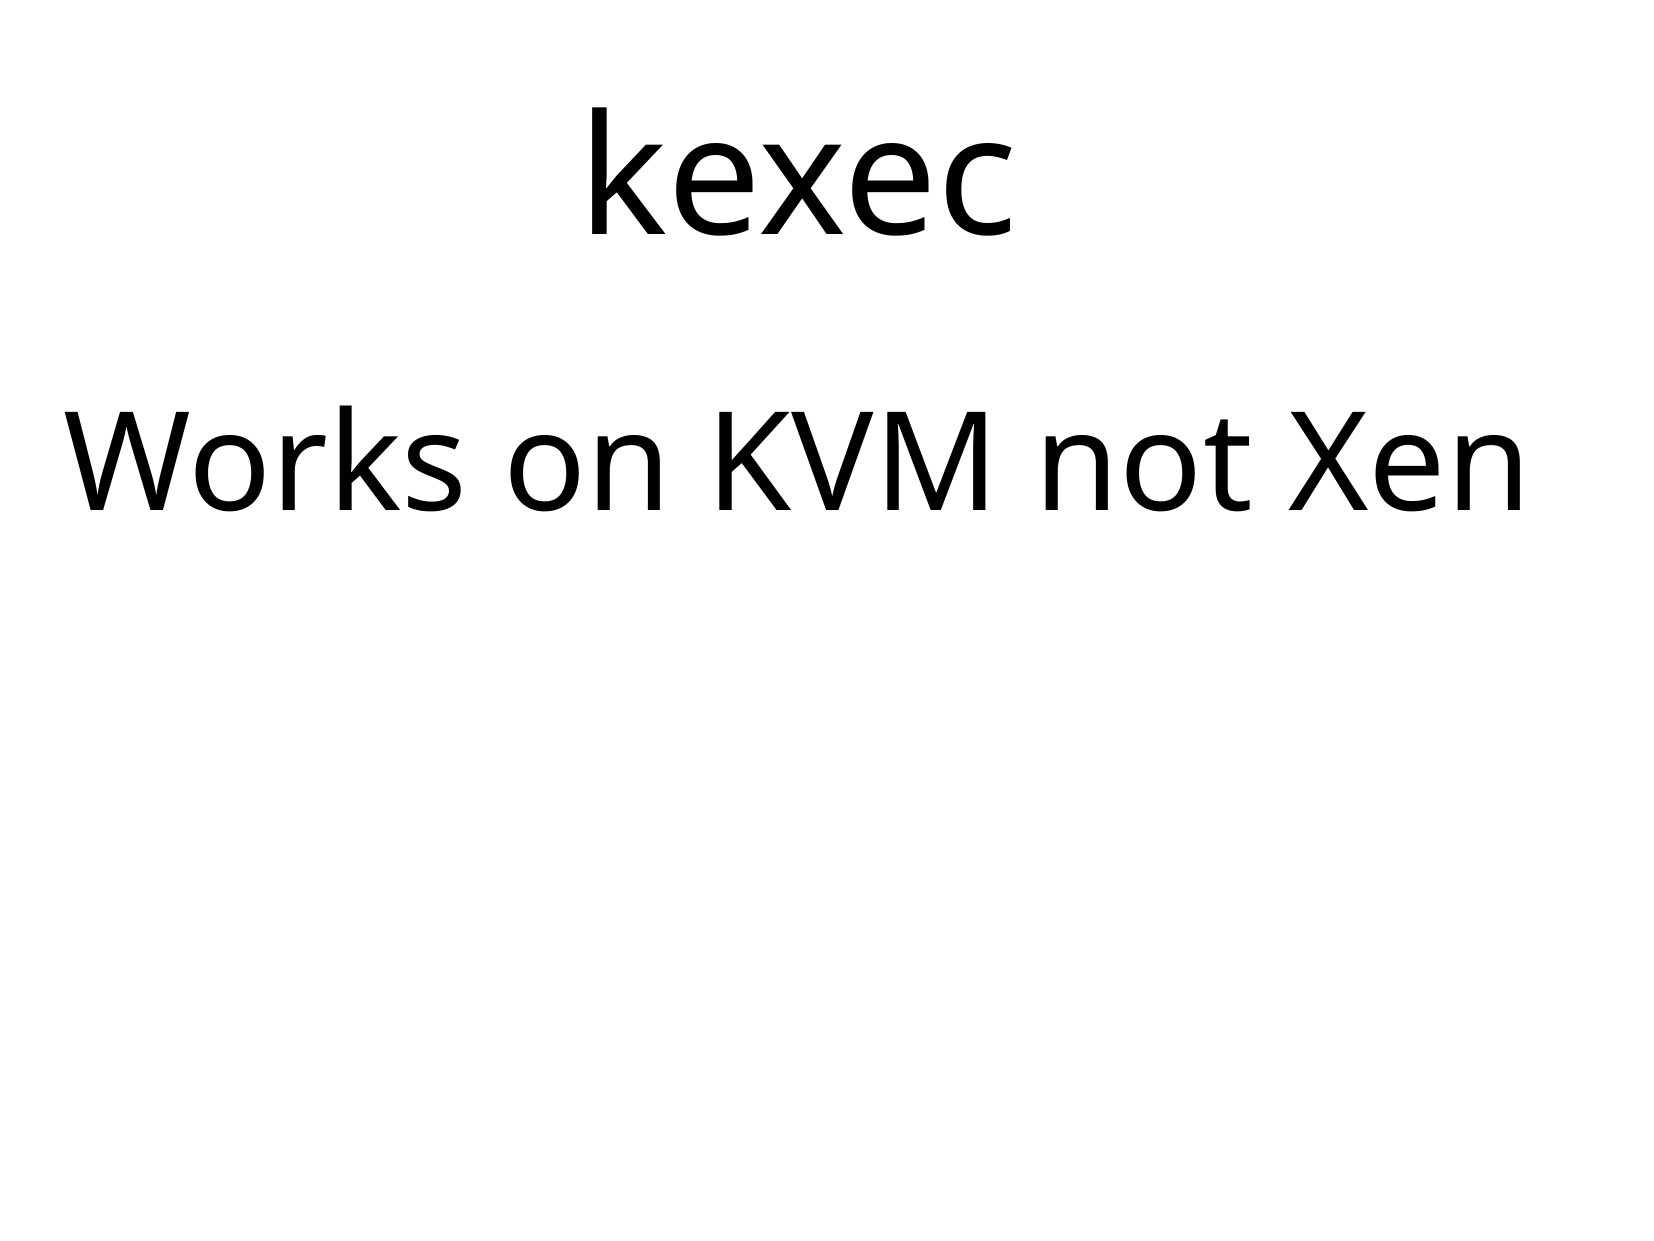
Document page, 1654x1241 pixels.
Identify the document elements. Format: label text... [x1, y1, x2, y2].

text_box kexec Works on KVM not Xen [48, 49, 1606, 500]
